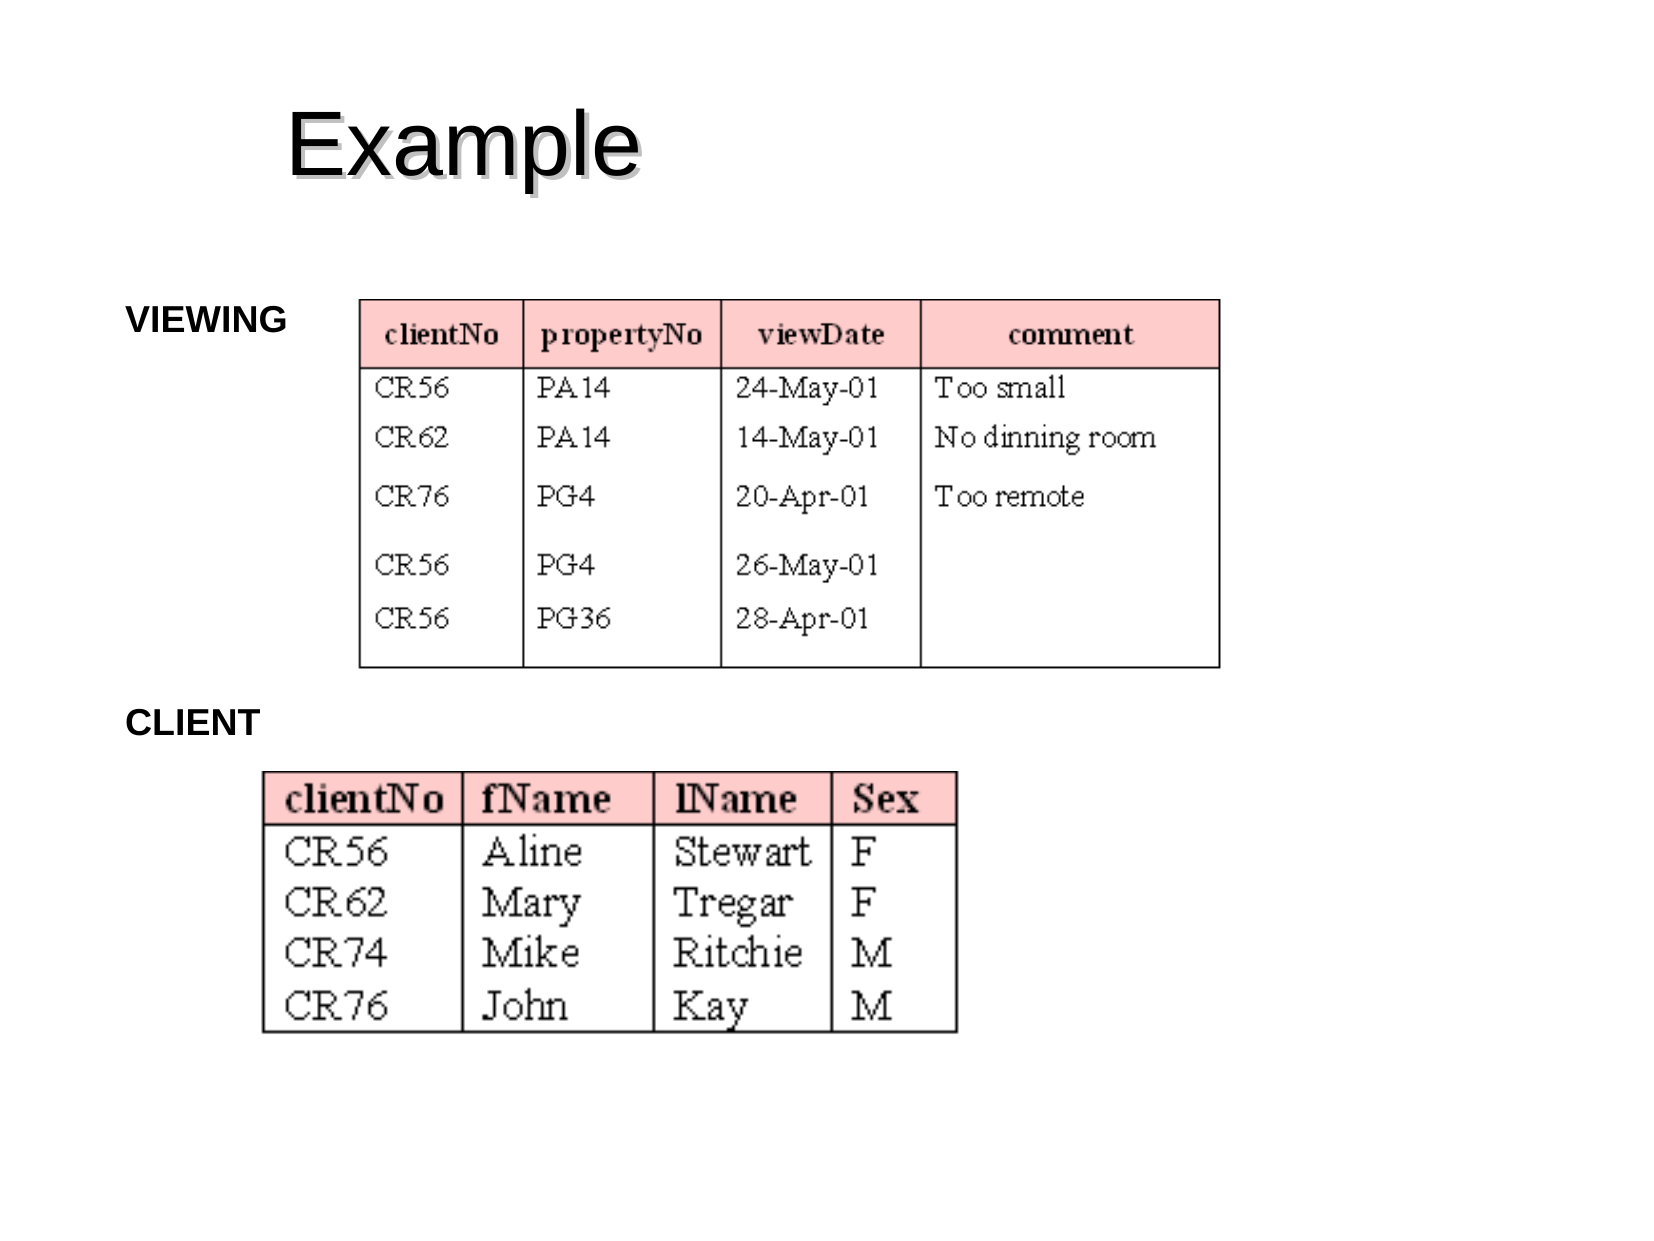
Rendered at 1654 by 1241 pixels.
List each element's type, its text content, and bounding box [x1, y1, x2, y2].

text_box CLIENT [75, 689, 301, 751]
title Example [235, 45, 1466, 233]
picture [287, 299, 1238, 686]
text_box VIEWING [75, 287, 313, 348]
picture [162, 771, 988, 1051]
